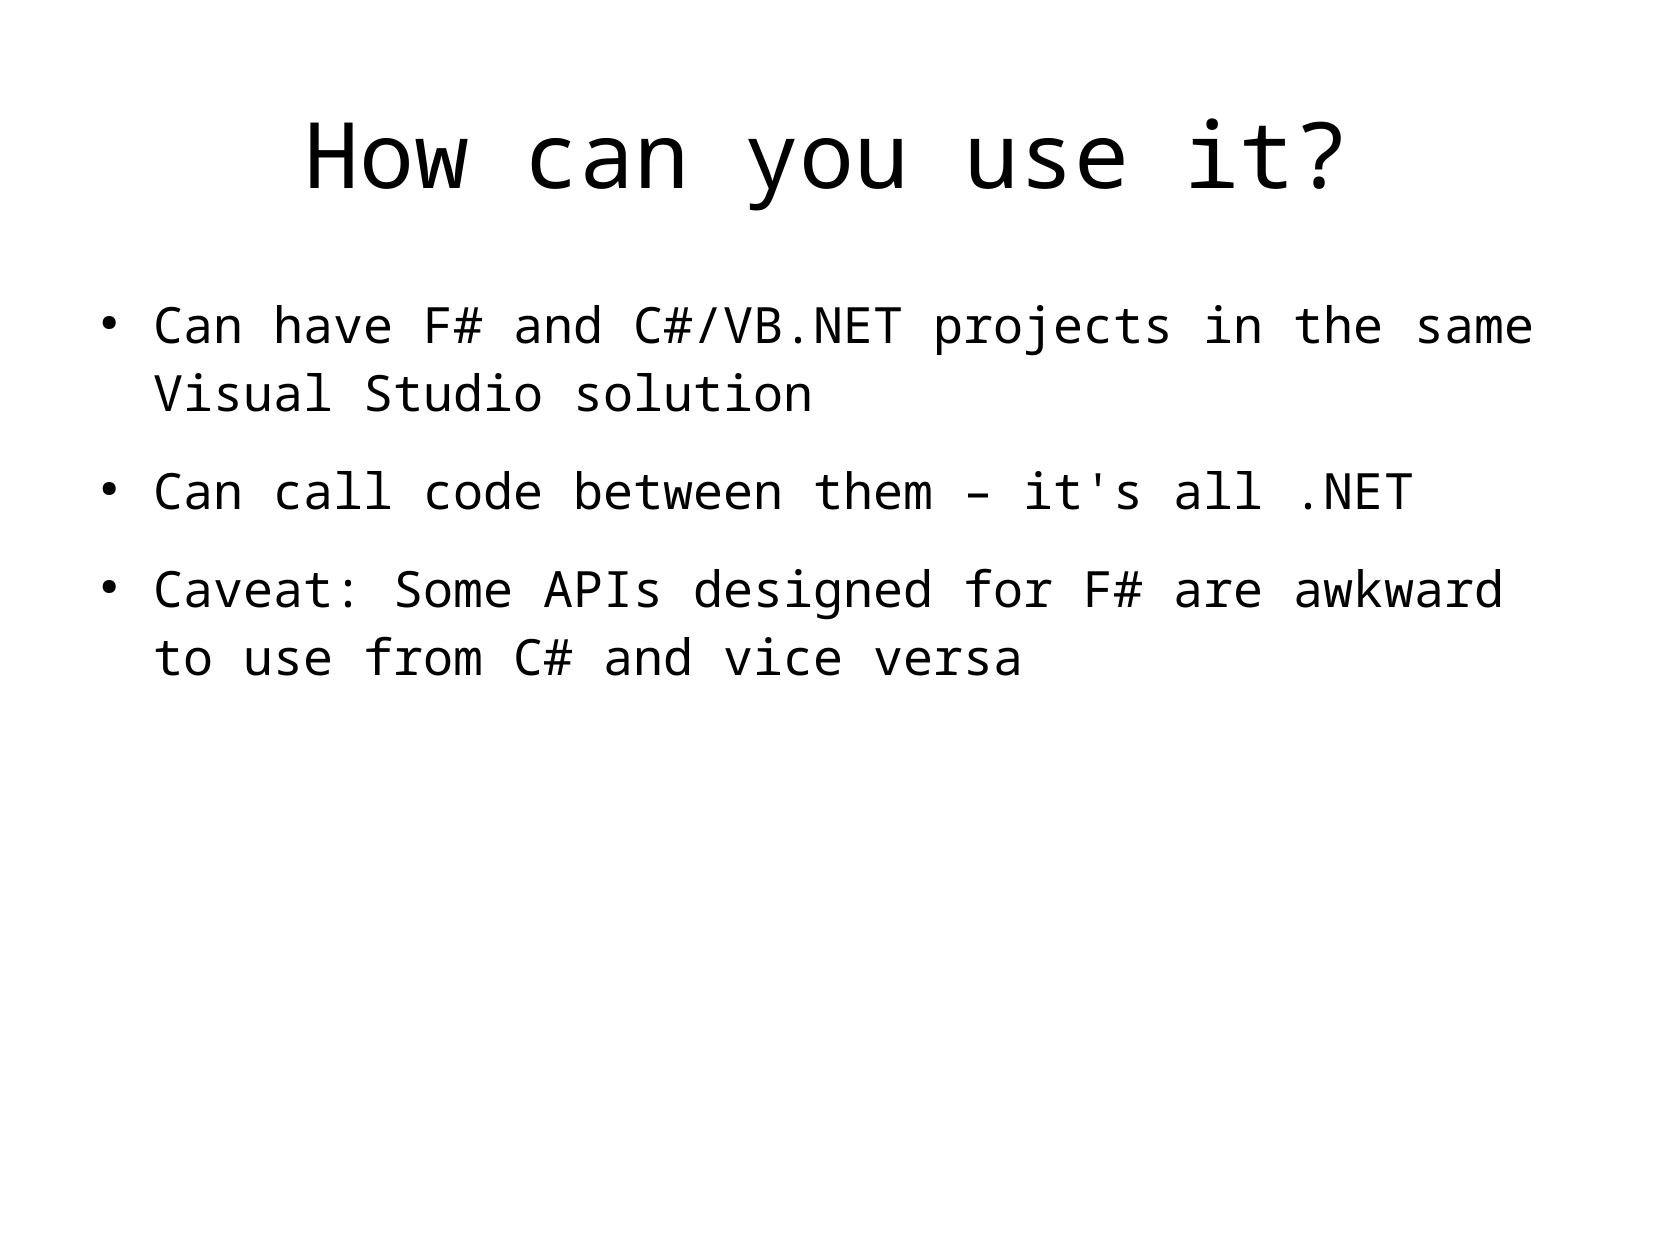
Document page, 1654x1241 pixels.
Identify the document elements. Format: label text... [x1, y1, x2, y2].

list Can have F# and C#/VB.NET projects in the same Visual Studio solution Can call code between them – it's all .NET Caveat: Some APIs designed for F# are awkward to use from C# and vice versa [82, 290, 1571, 1010]
title How can you use it? [82, 49, 1571, 257]
